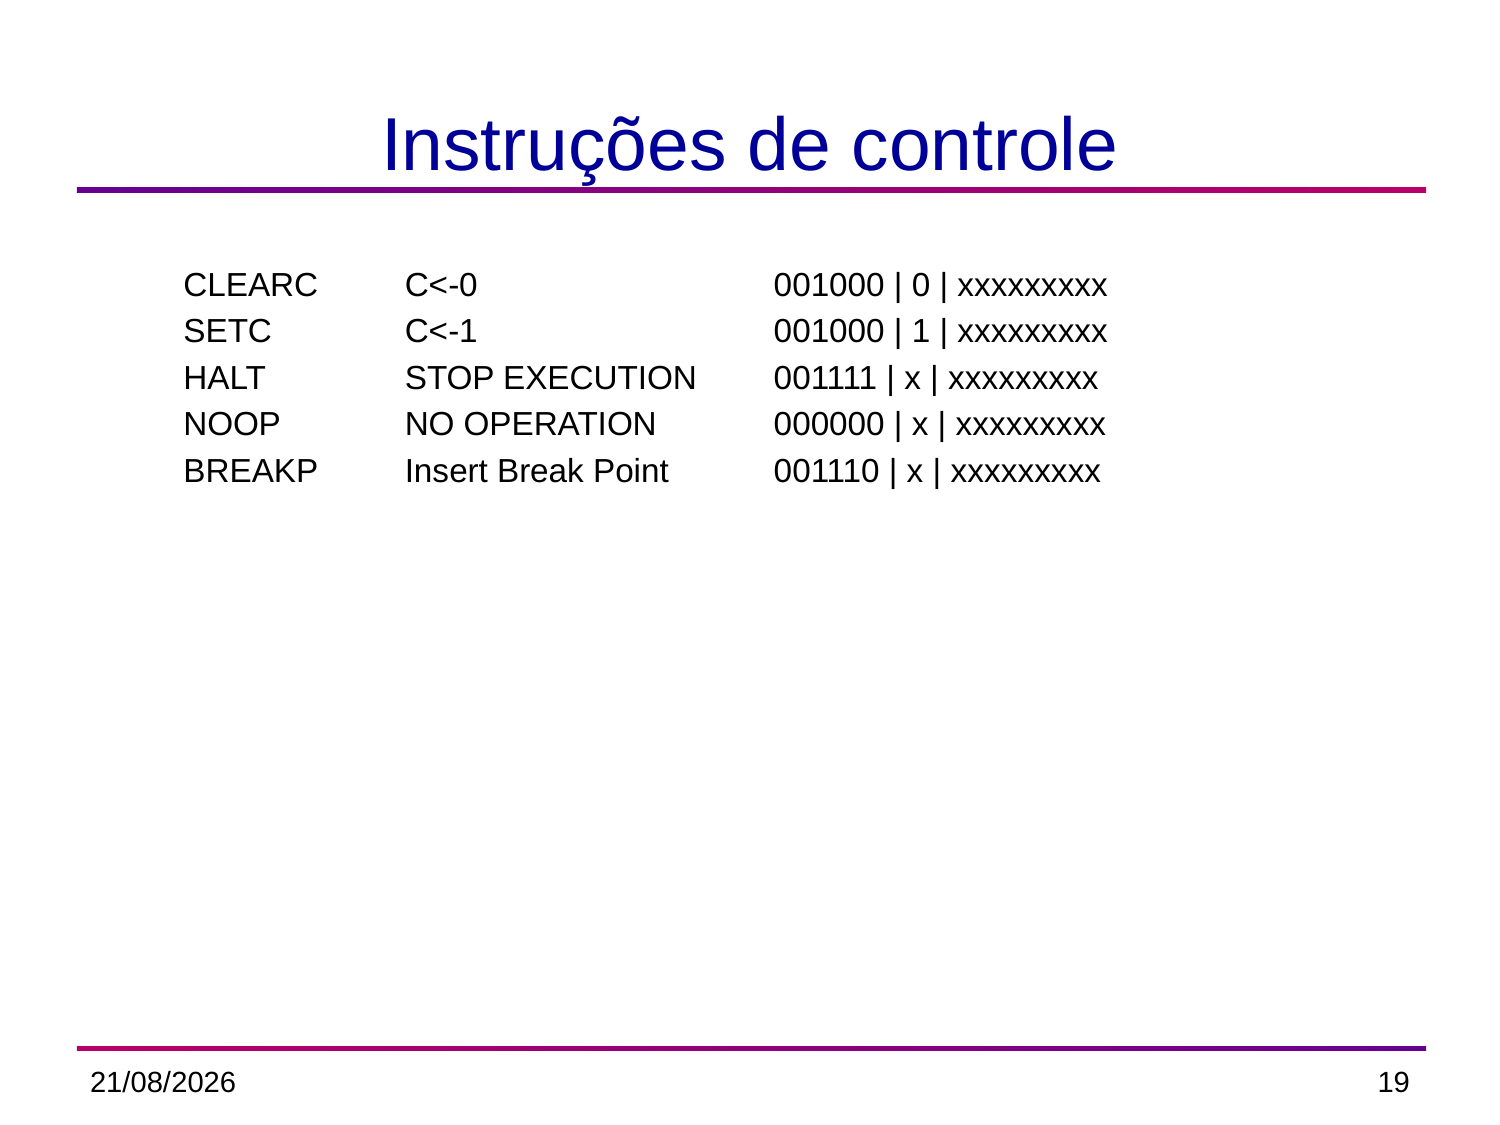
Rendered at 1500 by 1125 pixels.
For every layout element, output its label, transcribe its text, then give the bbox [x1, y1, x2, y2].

slide_number 24/07/2021 [75, 1055, 425, 1125]
slide_number <number> [1074, 1059, 1425, 1125]
title Instruções de controle [76, 74, 1424, 193]
text_box CLEARC C<-0 001000 | 0 | xxxxxxxxx SETC C<-1 001000 | 1 | xxxxxxxxx HALT STOP EXECUTION 001111 | x | xxxxxxxxx NOOP NO OPERATION 000000 | x | xxxxxxxxx BREAKP Insert Break Point 001110 | x | xxxxxxxxx [112, 255, 1463, 1059]
